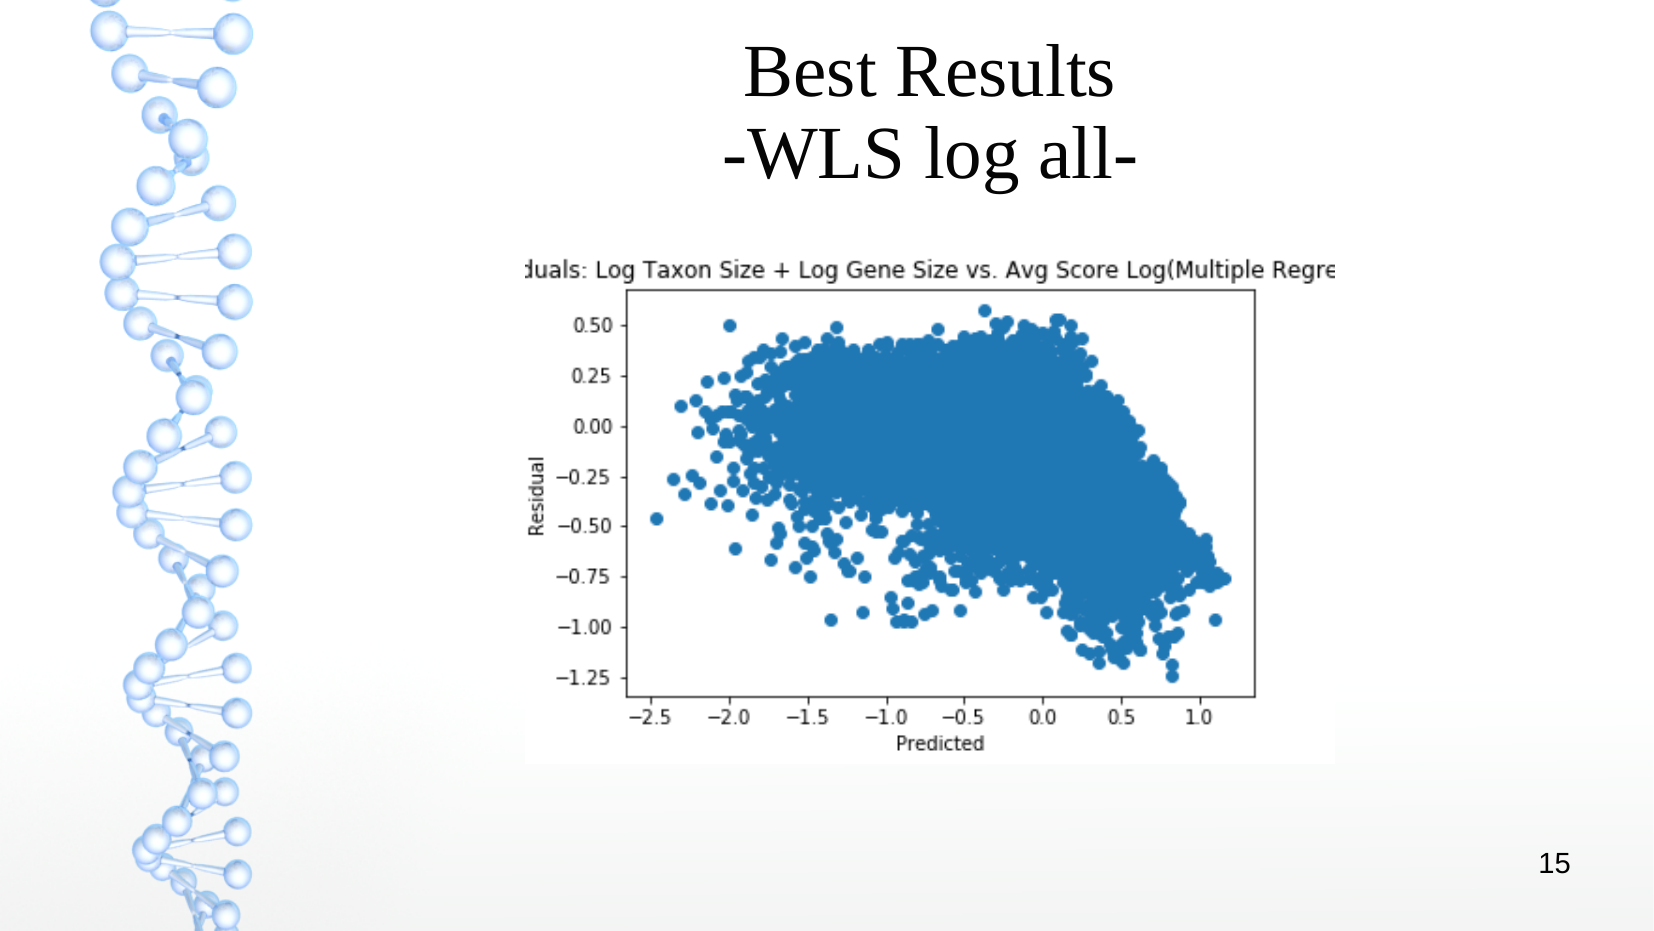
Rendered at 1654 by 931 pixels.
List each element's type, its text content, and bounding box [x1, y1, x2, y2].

title Best Results -WLS log all- [265, 29, 1595, 196]
picture [0, 0, 1654, 931]
